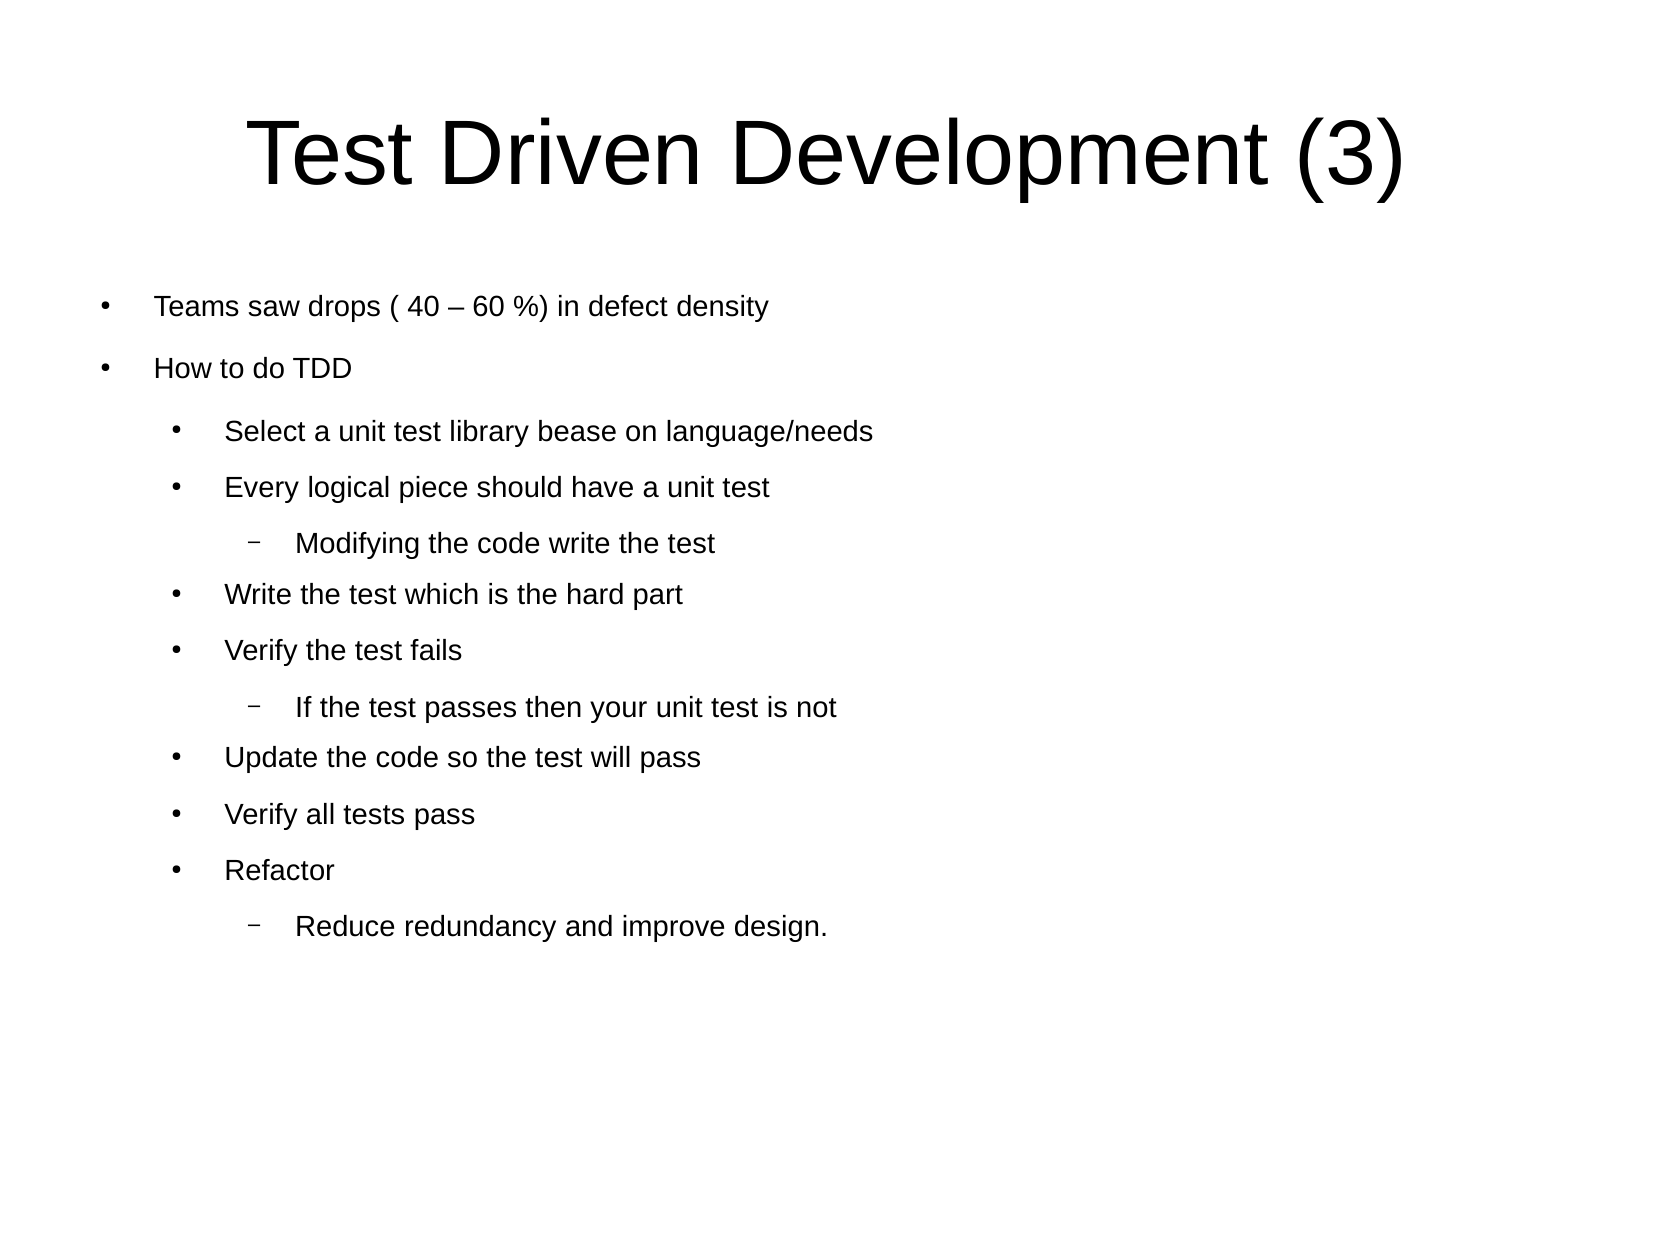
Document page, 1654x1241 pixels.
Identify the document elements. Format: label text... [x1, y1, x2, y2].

title Test Driven Development (3) [82, 49, 1571, 257]
list Teams saw drops ( 40 – 60 %) in defect density How to do TDD Select a unit test library bease on language/needs Every logical piece should have a unit test Modifying the code write the test Write the test which is the hard part Verify the test fails If the test passes then your unit test is not Update the code so the test will pass Verify all tests pass Refactor Reduce redundancy and improve design. [82, 290, 1571, 1109]
